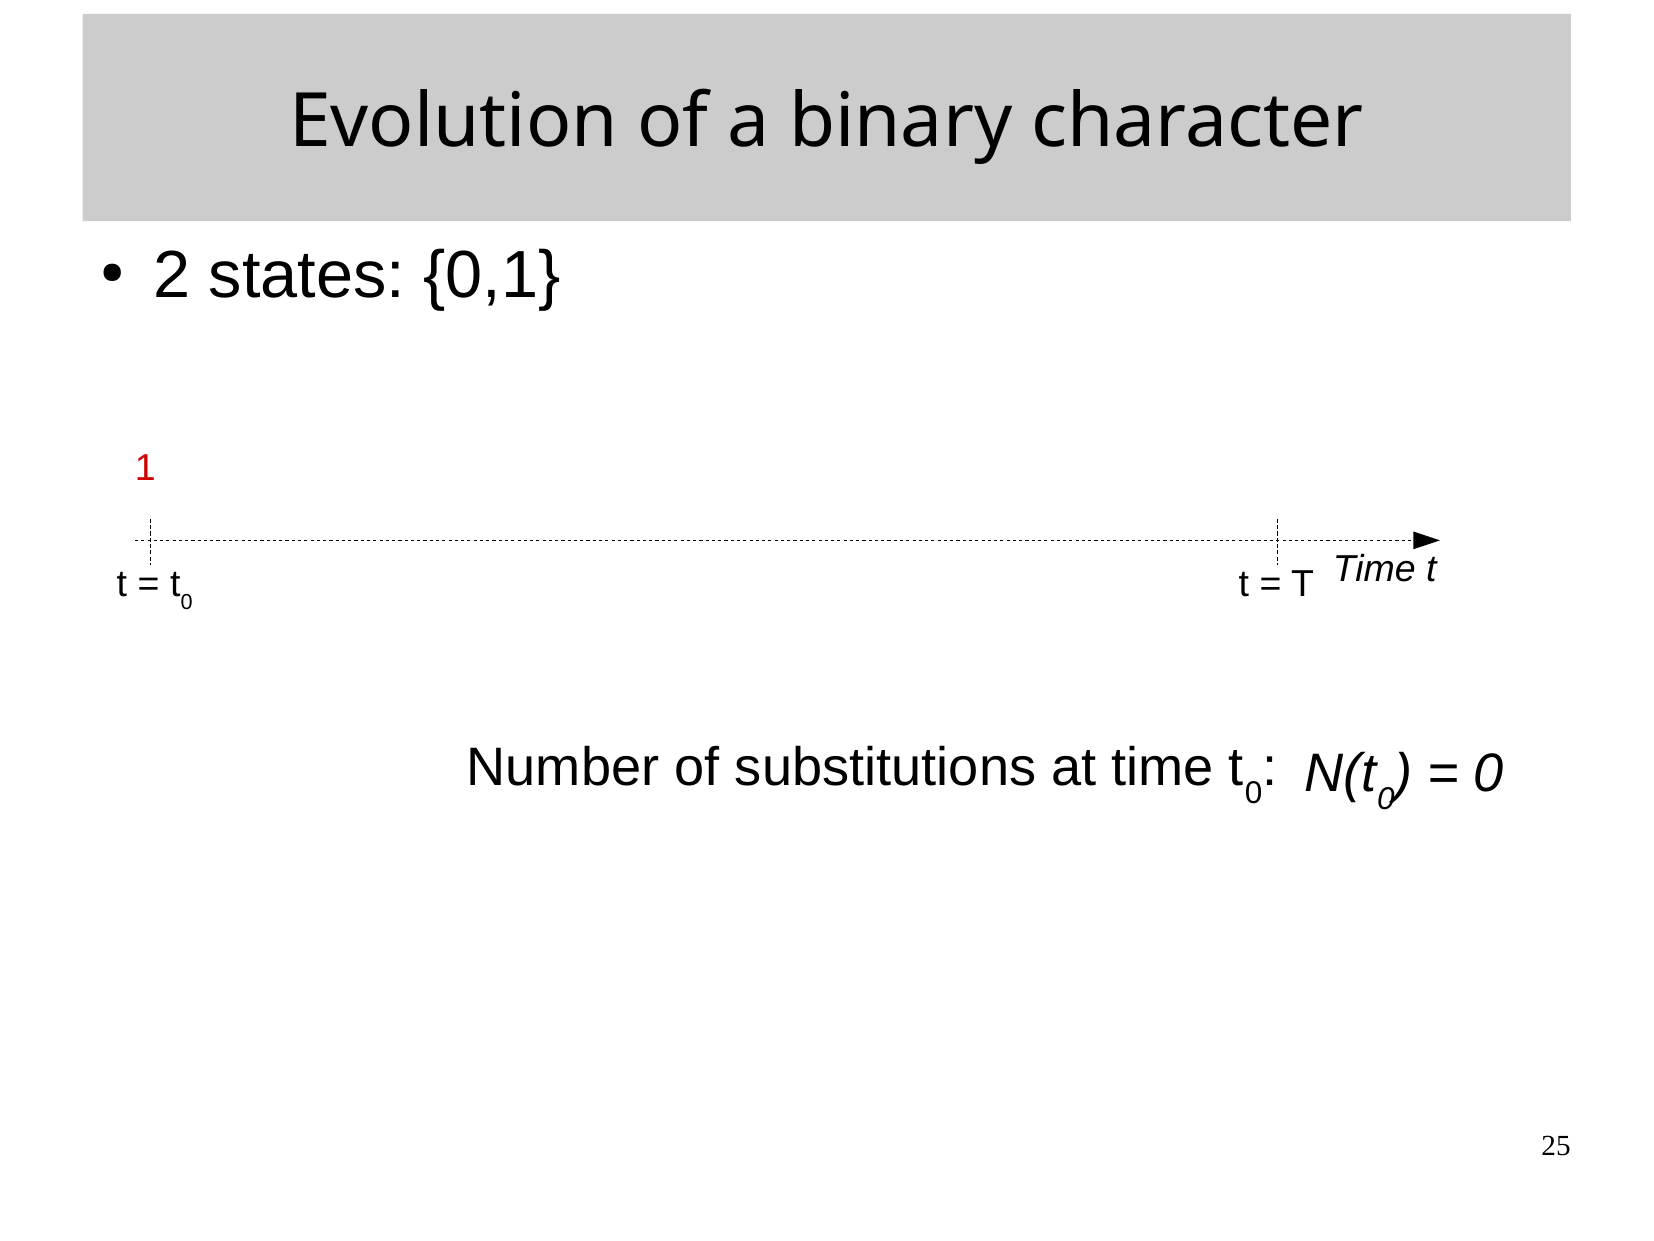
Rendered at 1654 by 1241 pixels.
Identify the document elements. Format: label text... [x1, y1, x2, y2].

list 2 states: {0,1} [82, 237, 1571, 421]
title Evolution of a binary character [82, 13, 1571, 222]
text_box N(t0) = 0 [1337, 735, 1576, 824]
text_box t = T [1223, 555, 1333, 613]
text_box t = t0 [101, 555, 211, 622]
text_box Time t [1318, 540, 1514, 598]
text_box 1 [120, 438, 196, 496]
text_box Number of substitutions at time t0: [451, 729, 1337, 879]
